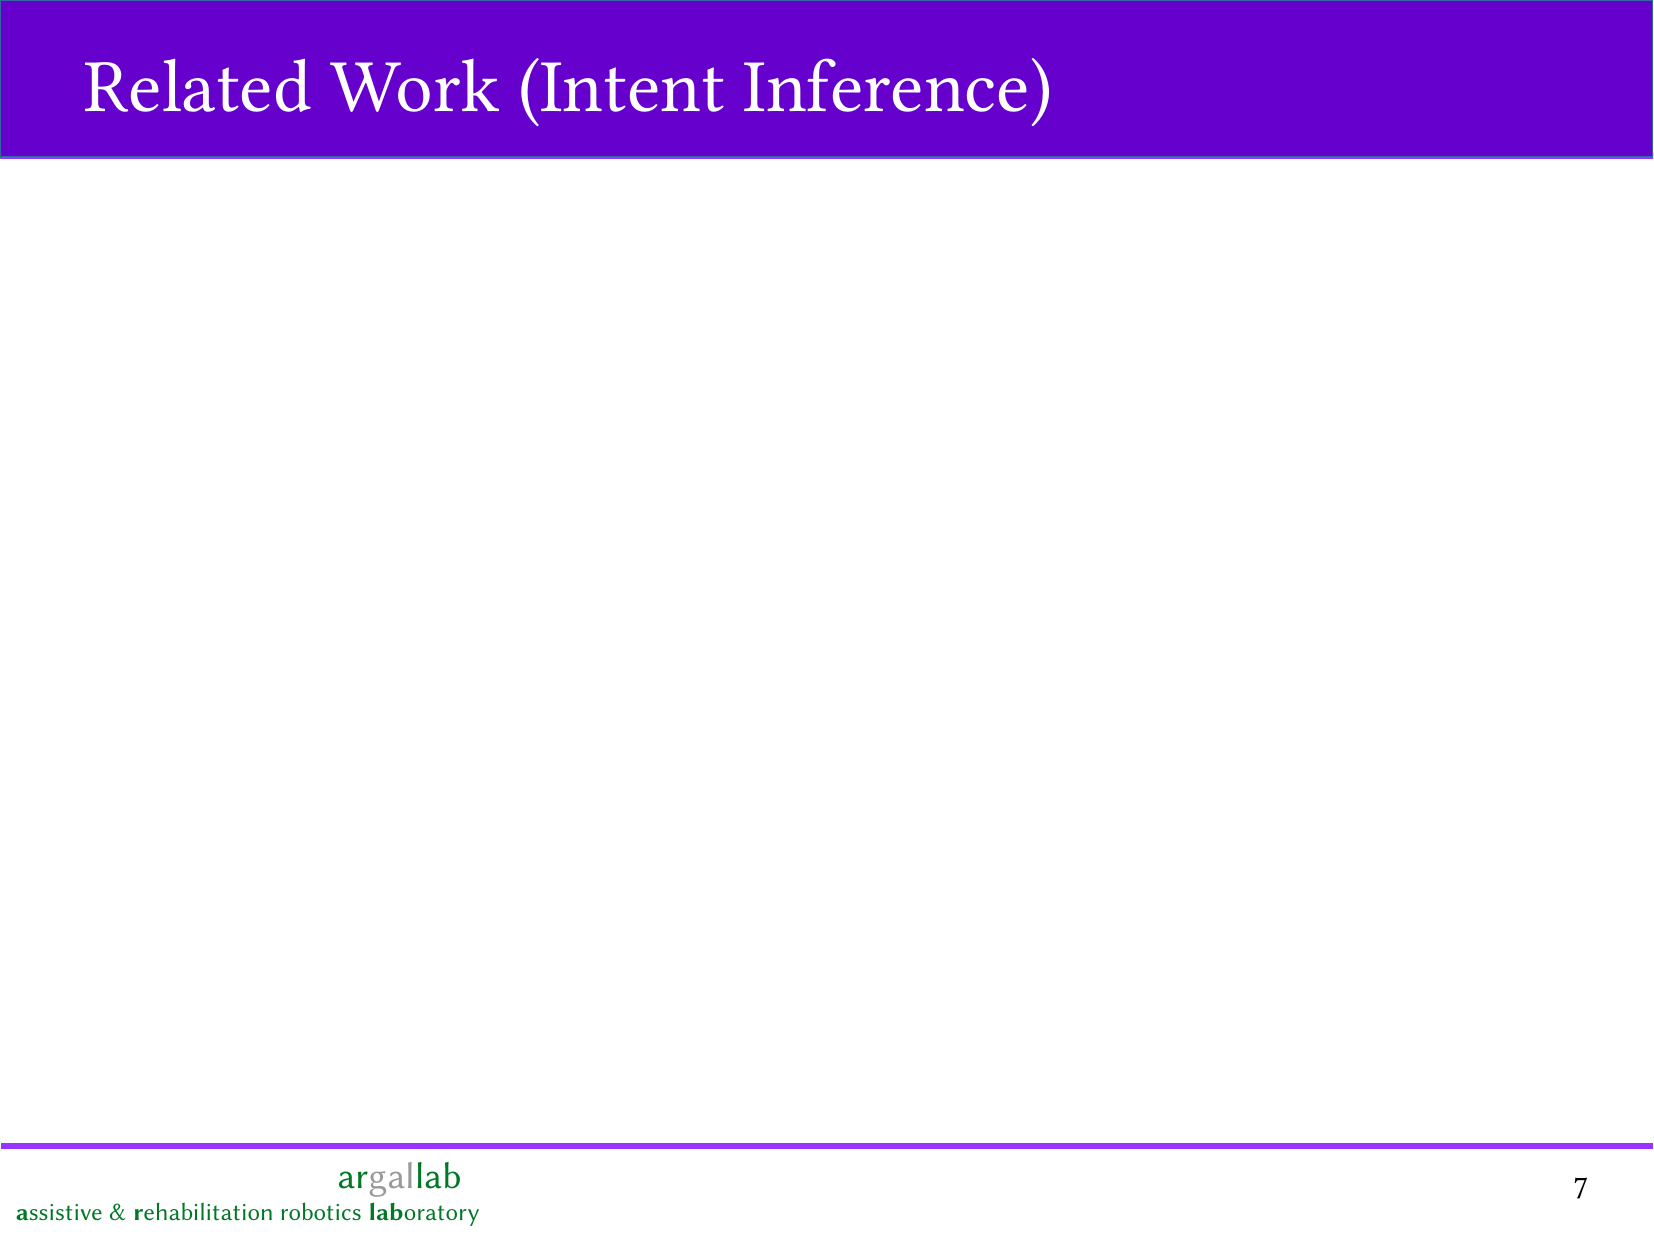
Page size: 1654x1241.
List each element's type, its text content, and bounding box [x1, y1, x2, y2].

text_box Related Work (Intent Inference) [69, 36, 1621, 138]
